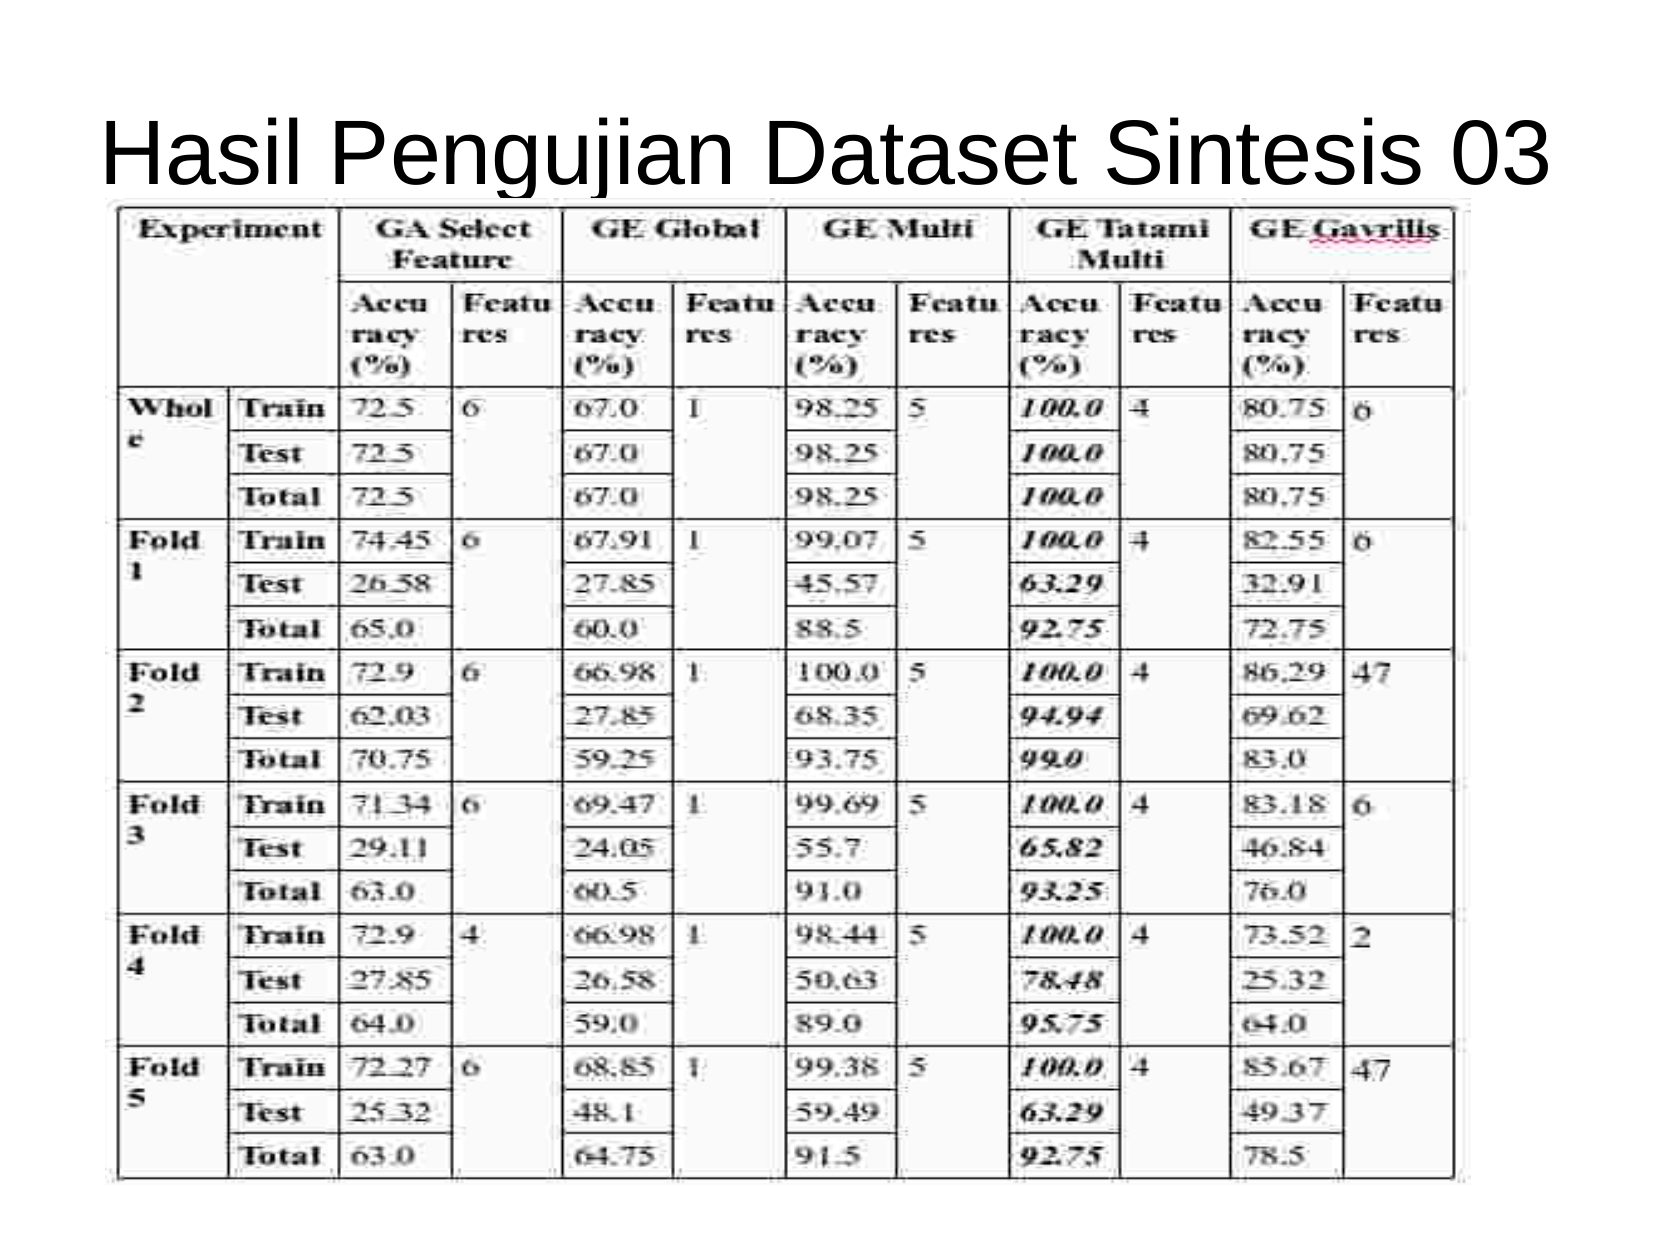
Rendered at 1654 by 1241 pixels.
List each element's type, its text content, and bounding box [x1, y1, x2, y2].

picture [105, 198, 1471, 1186]
title Hasil Pengujian Dataset Sintesis 03 [82, 49, 1571, 257]
